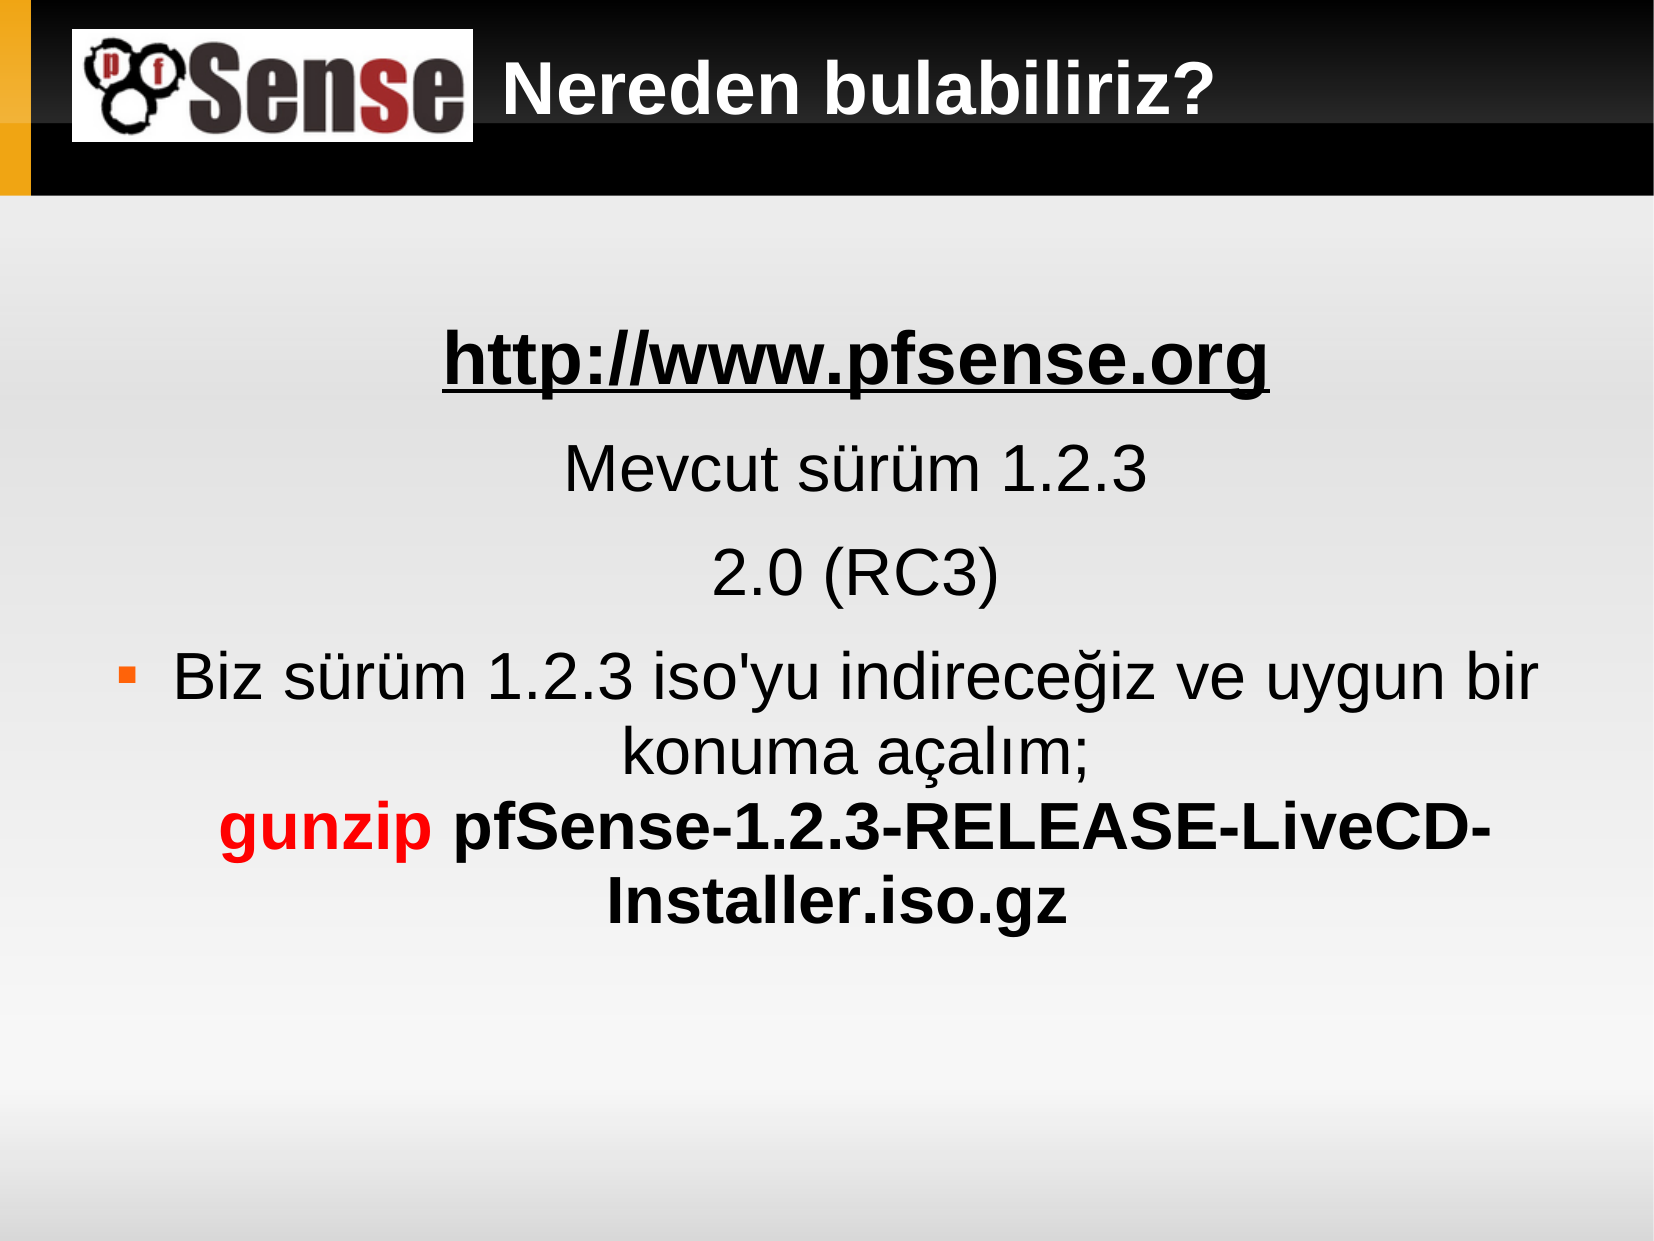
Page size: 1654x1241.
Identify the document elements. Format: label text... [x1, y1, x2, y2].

list http://www.pfsense.org Mevcut sürüm 1.2.3 2.0 (RC3) Biz sürüm 1.2.3 iso'yu indireceğiz ve uygun bir konuma açalım; gunzip pfSense-1.2.3-RELEASE-LiveCD-Installer.iso.gz [76, 236, 1565, 1055]
picture [0, 0, 1654, 1241]
title Nereden bulabiliriz? [501, 0, 1625, 178]
